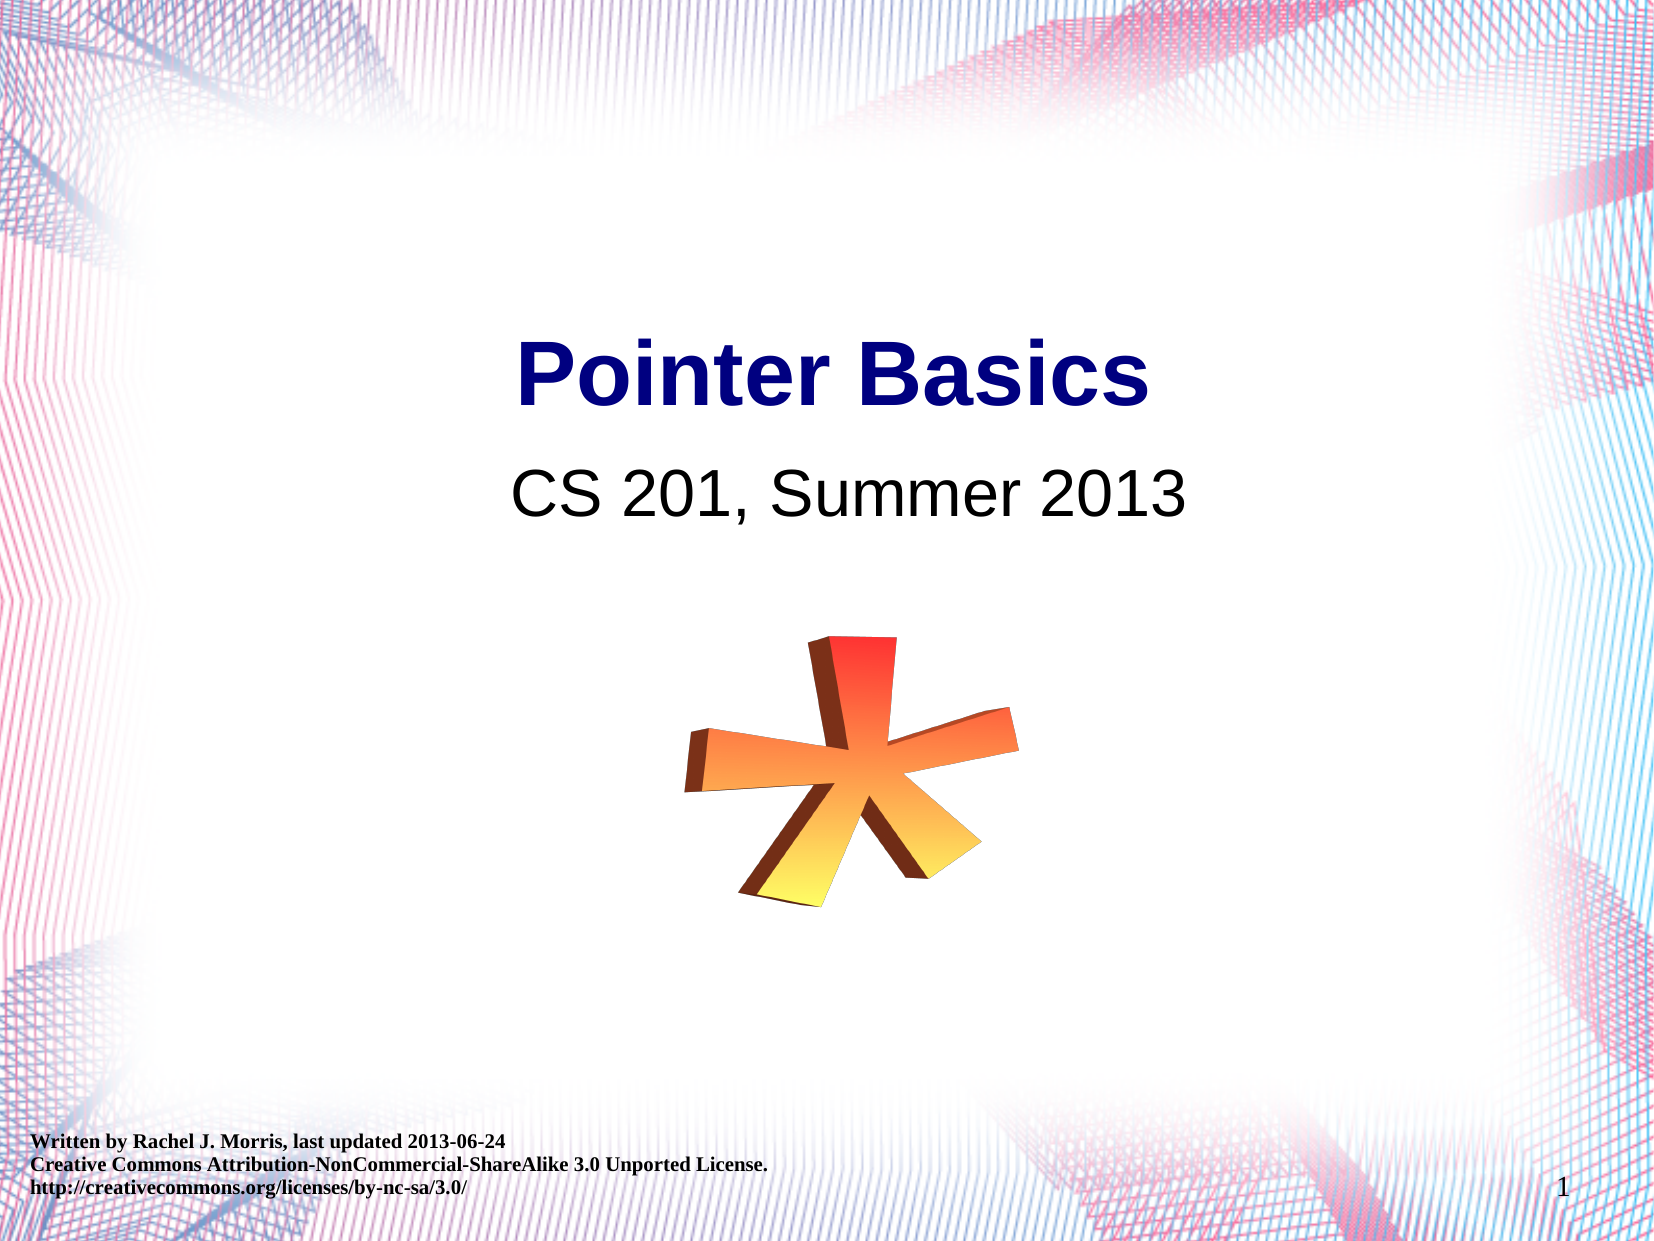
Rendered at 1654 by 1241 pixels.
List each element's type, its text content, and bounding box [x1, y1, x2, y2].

text_box CS 201, Summer 2013 [123, 438, 1576, 548]
picture [0, 0, 1654, 1241]
title Pointer Basics [90, 270, 1579, 478]
